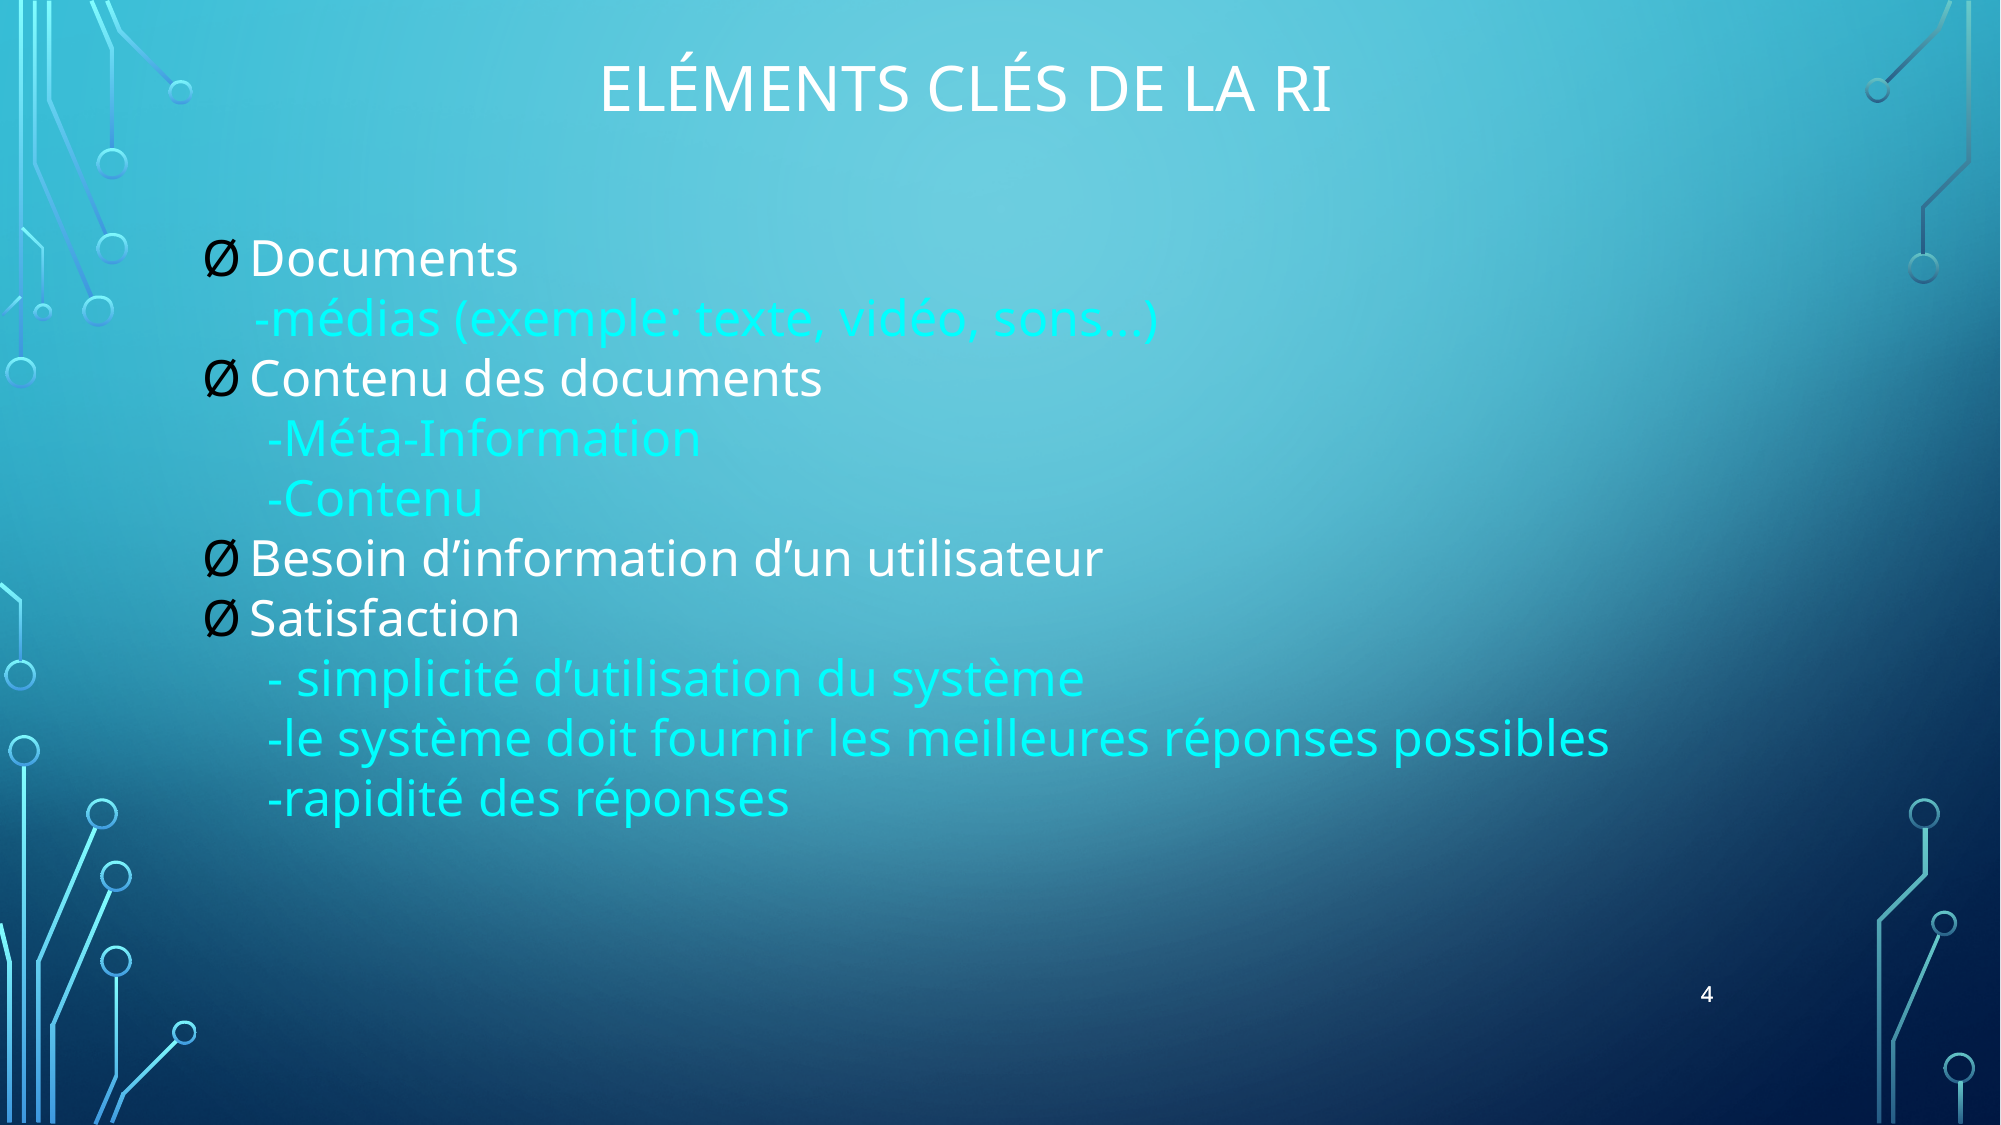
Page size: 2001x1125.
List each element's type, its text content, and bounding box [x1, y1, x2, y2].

text_box [1685, 965, 1813, 1025]
text_box Documents -médias (exemple: texte, vidéo, sons...) Contenu des documents -Méta-Information -Contenu Besoin d’information d’un utilisateur Satisfaction - simplicité d’utilisation du système -le système doit fournir les meilleures réponses possibles -rapidité des réponses [187, 219, 1686, 841]
title Eléments clés de la ri [583, 25, 1417, 157]
